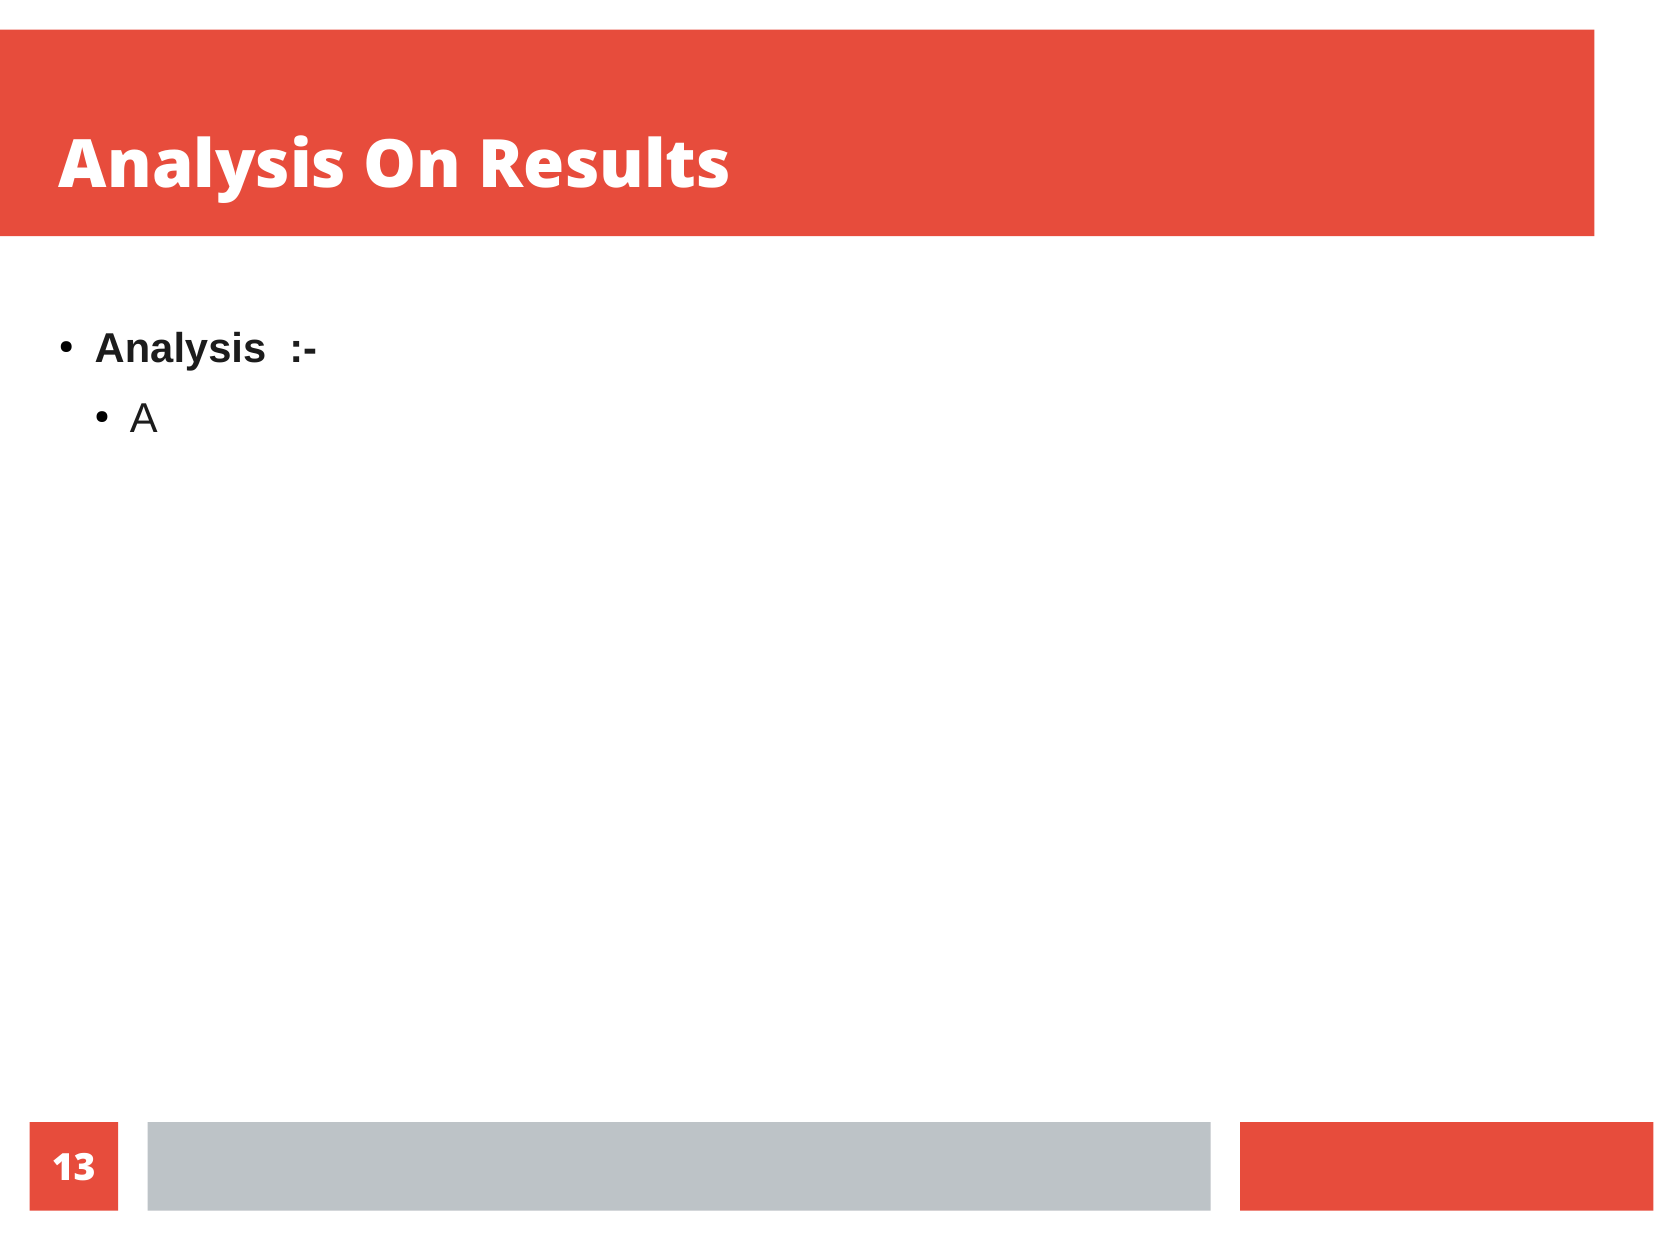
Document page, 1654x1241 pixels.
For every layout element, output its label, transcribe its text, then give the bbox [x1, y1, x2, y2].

list Analysis :- A [59, 324, 1565, 1093]
title Analysis On Results [59, 59, 1595, 207]
